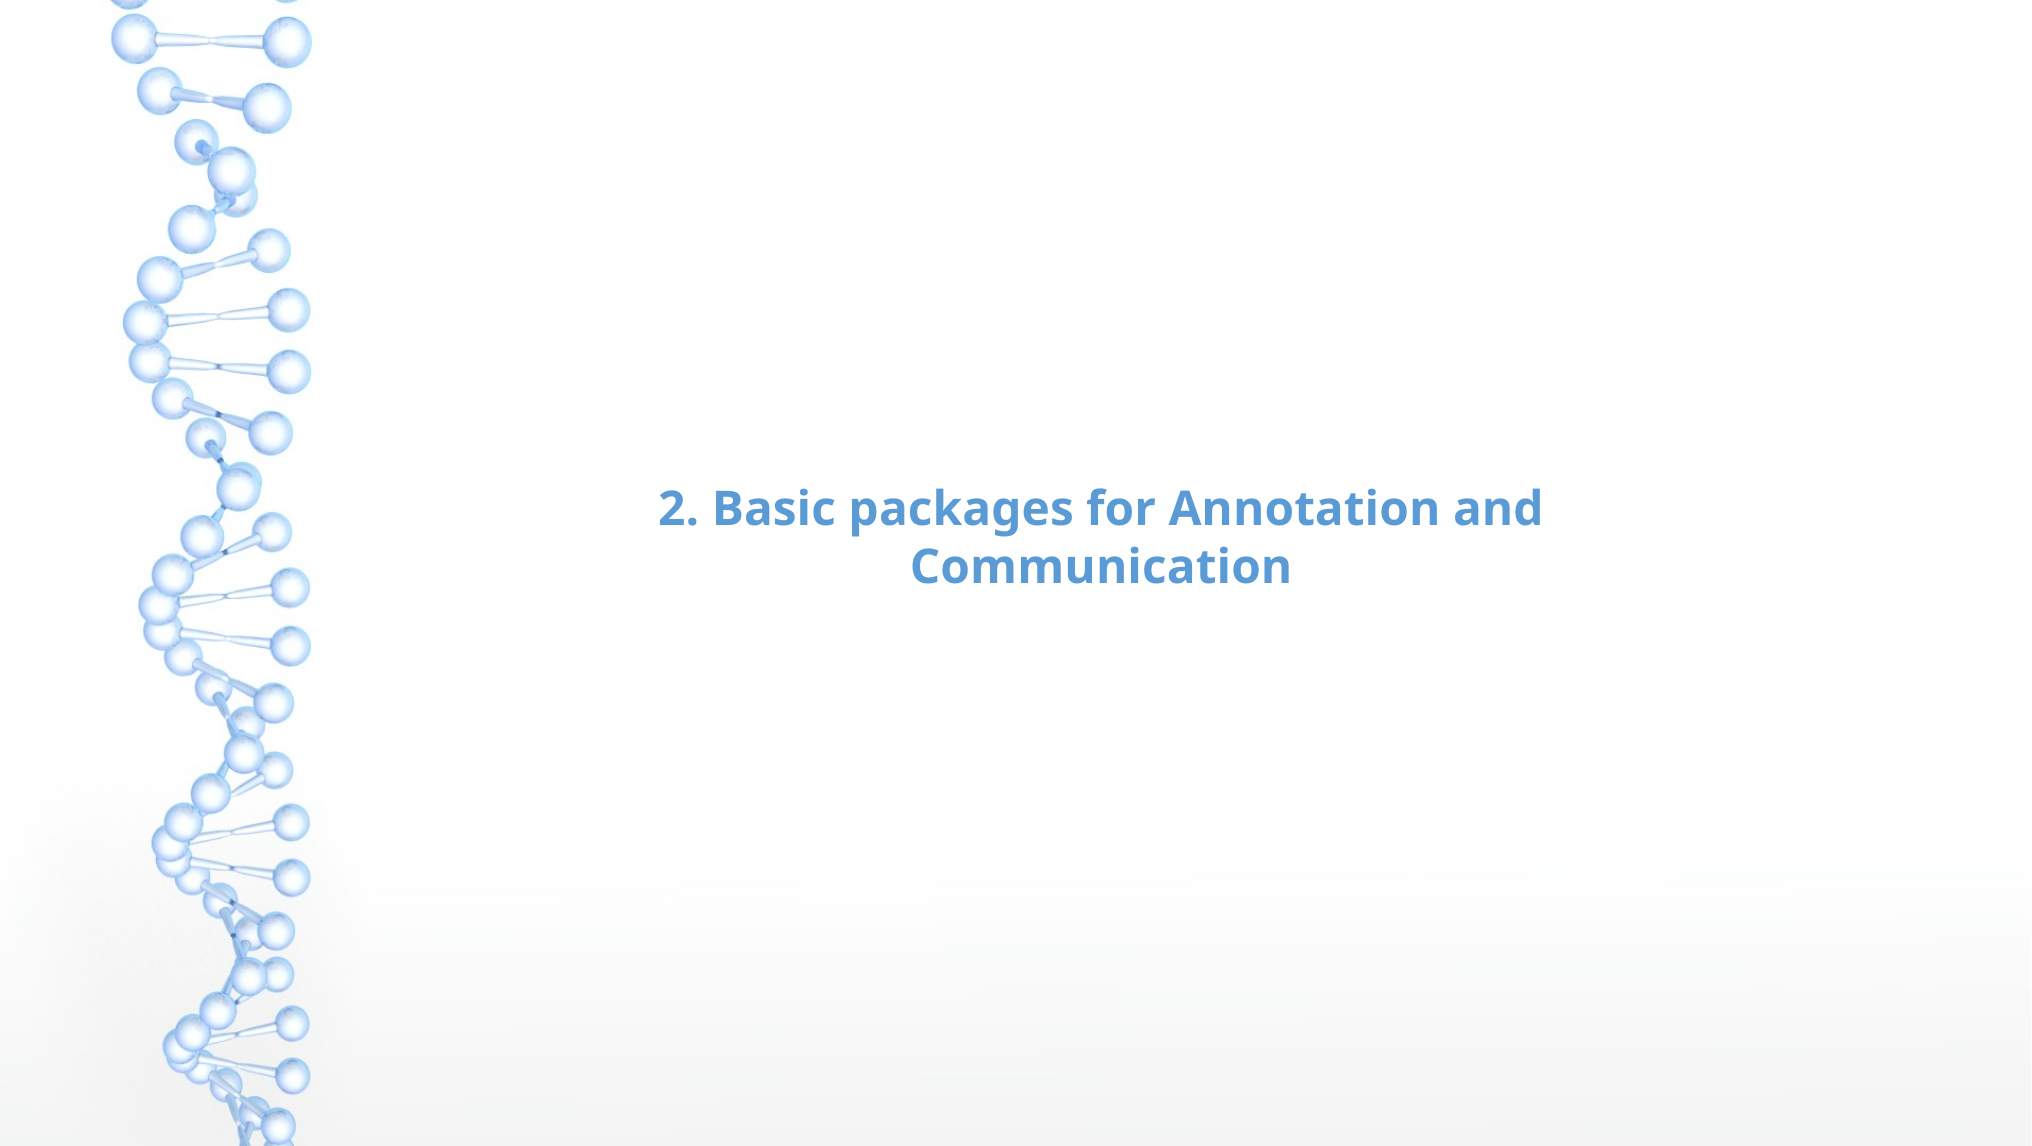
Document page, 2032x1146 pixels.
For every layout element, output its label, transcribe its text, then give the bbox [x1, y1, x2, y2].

text_box 2. Basic packages for Annotation and Communication [613, 477, 1590, 593]
